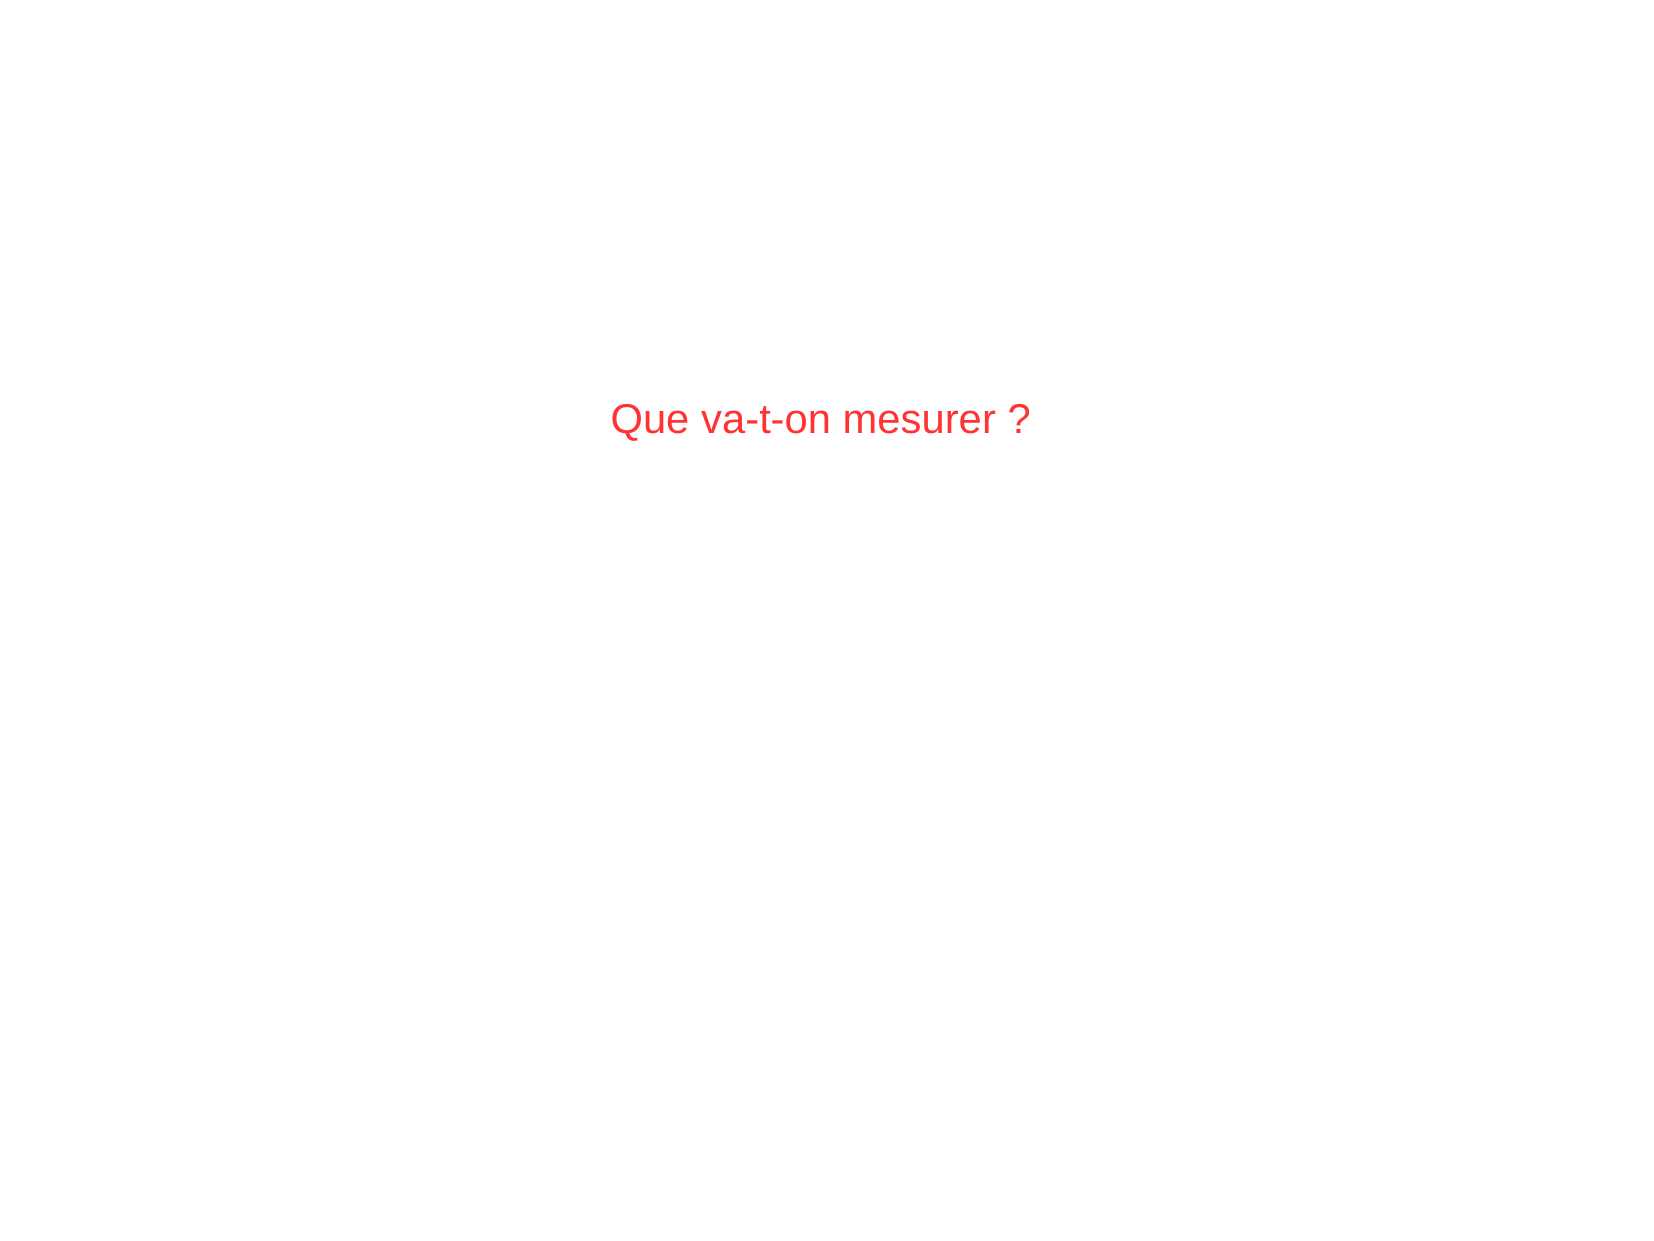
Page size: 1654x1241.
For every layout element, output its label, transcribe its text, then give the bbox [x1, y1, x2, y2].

title Que va-t-on mesurer ? [348, 396, 1294, 443]
